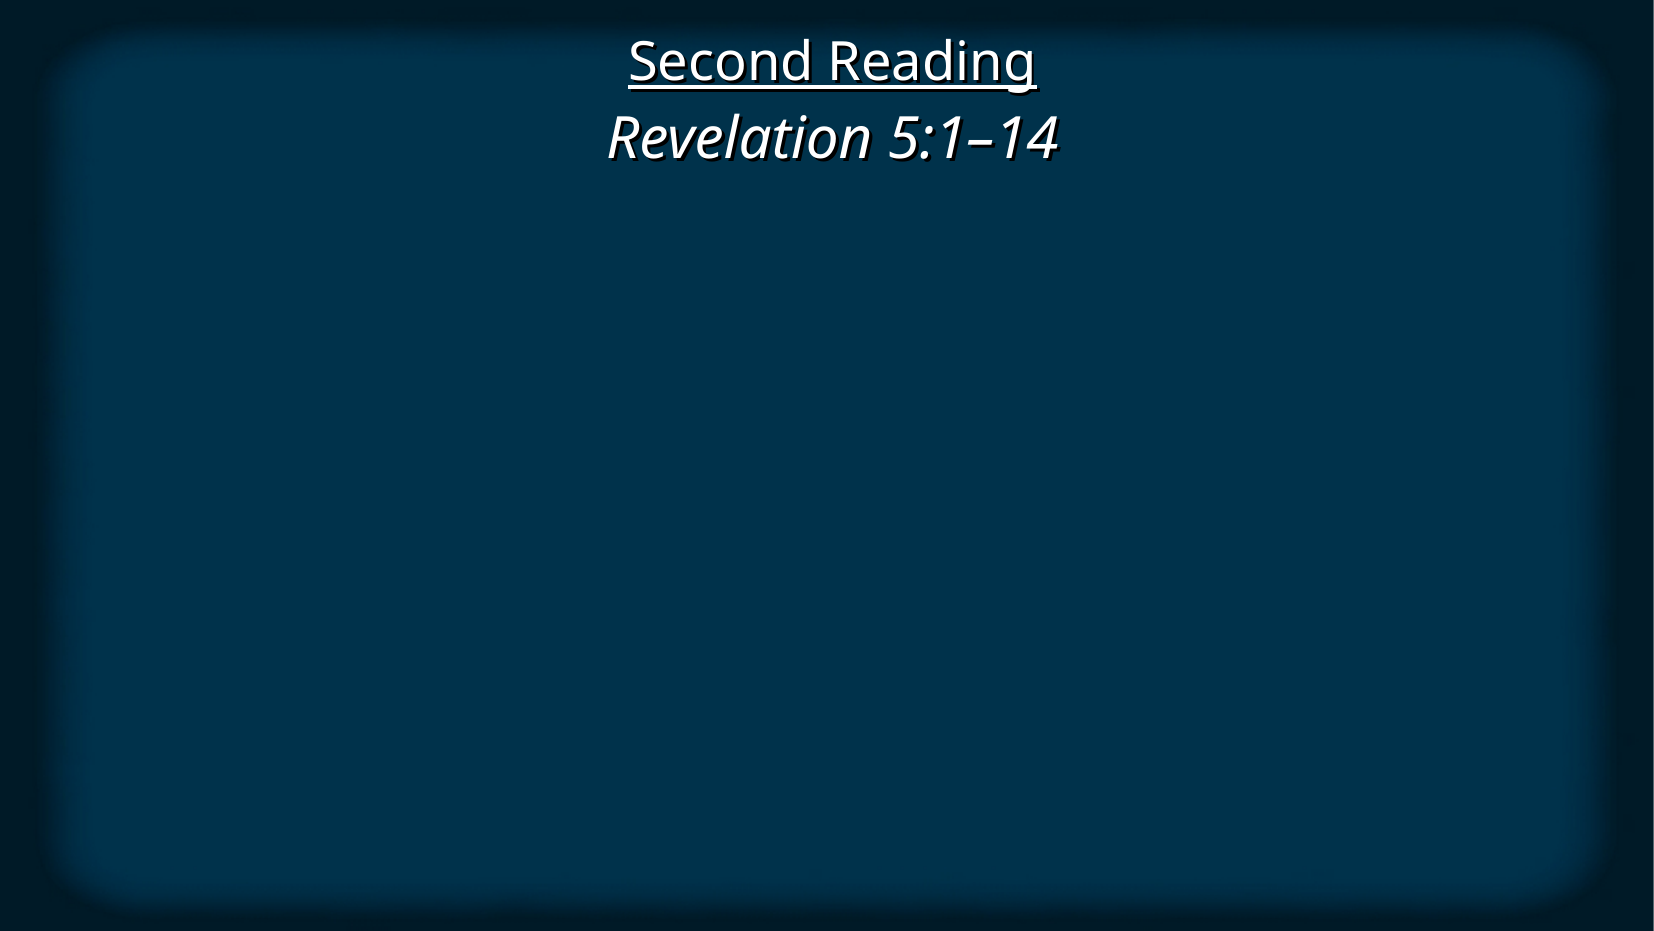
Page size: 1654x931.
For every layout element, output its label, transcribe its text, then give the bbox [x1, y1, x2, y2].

picture [0, 0, 1654, 931]
text_box Second Reading Revelation 5:1–14 [105, 15, 1561, 179]
